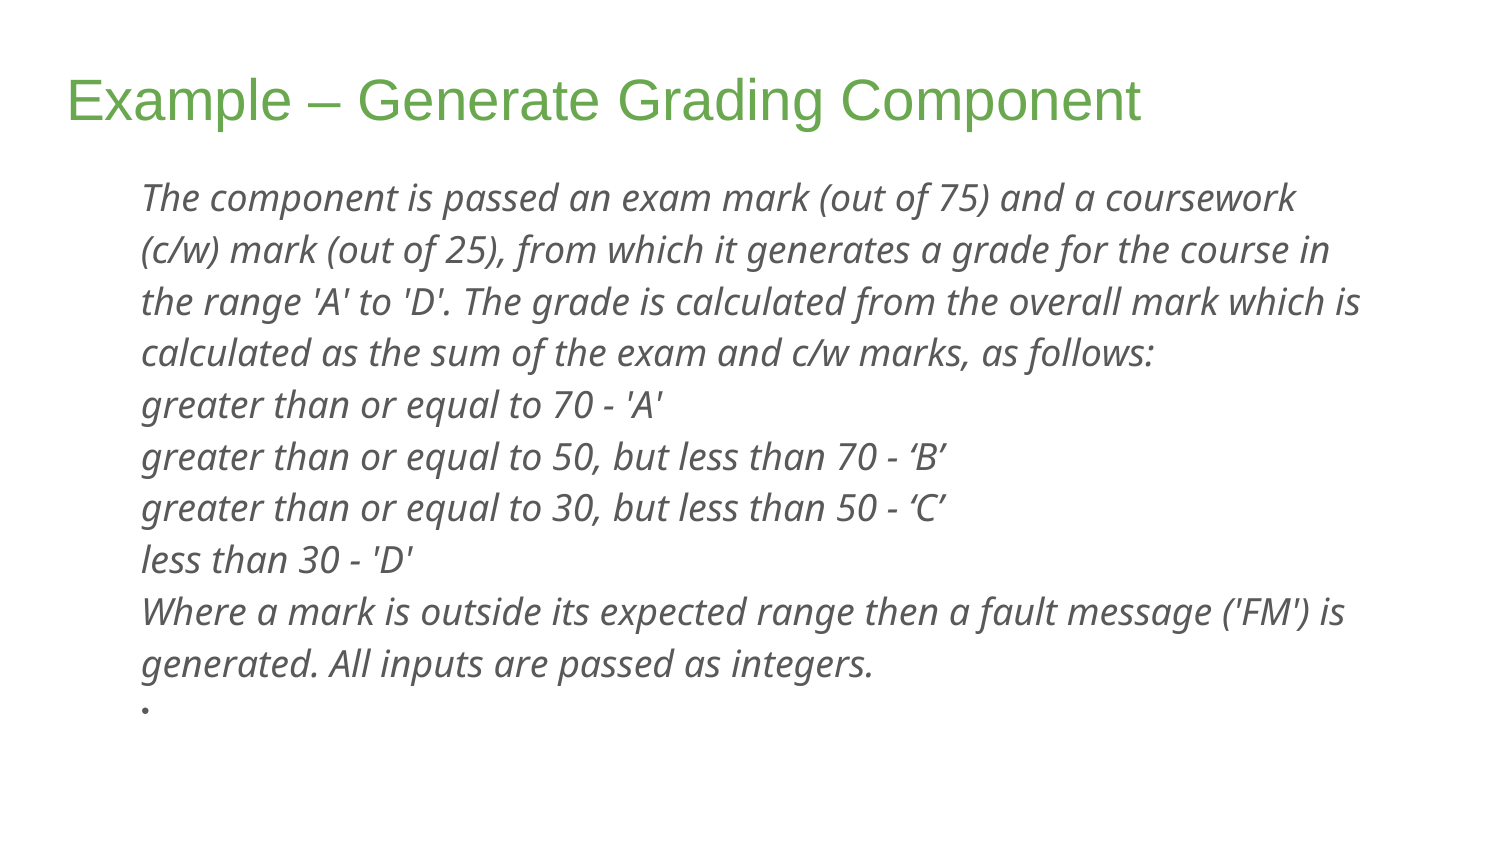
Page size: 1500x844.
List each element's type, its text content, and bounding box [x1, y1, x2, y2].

list The component is passed an exam mark (out of 75) and a coursework (c/w) mark (out of 25), from which it generates a grade for the course in the range 'A' to 'D'. The grade is calculated from the overall mark which is calculated as the sum of the exam and c/w marks, as follows: greater than or equal to 70 - 'A' greater than or equal to 50, but less than 70 - ‘B’ greater than or equal to 30, but less than 50 - ‘C’ less than 30 - 'D' Where a mark is outside its expected range then a fault message ('FM') is generated. All inputs are passed as integers. [84, 152, 1396, 761]
title Example – Generate Grading Component [51, 47, 1449, 142]
